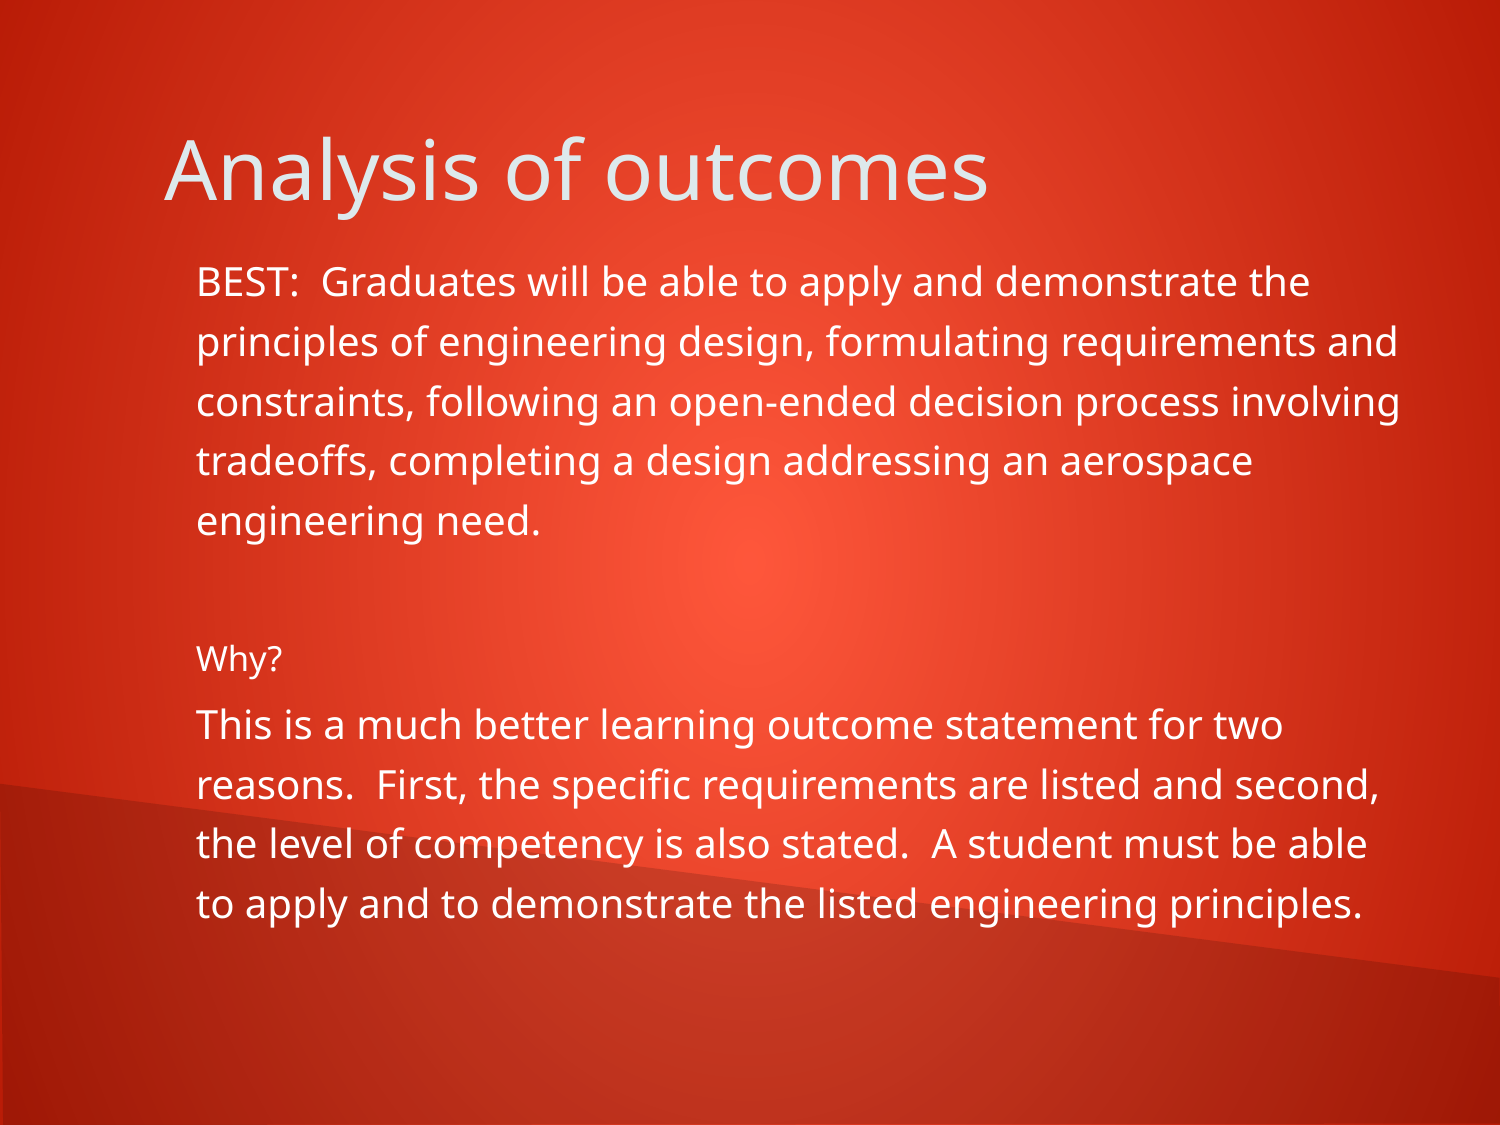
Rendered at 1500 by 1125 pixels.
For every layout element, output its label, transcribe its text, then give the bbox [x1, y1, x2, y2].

list BEST: Graduates will be able to apply and demonstrate the principles of engineering design, formulating requirements and constraints, following an open-ended decision process involving tradeoffs, completing a design addressing an aerospace engineering need. Why? This is a much better learning outcome statement for two reasons. First, the specific requirements are listed and second, the level of competency is also stated. A student must be able to apply and to demonstrate the listed engineering principles. [150, 237, 1425, 988]
title Analysis of outcomes [150, 45, 1425, 233]
